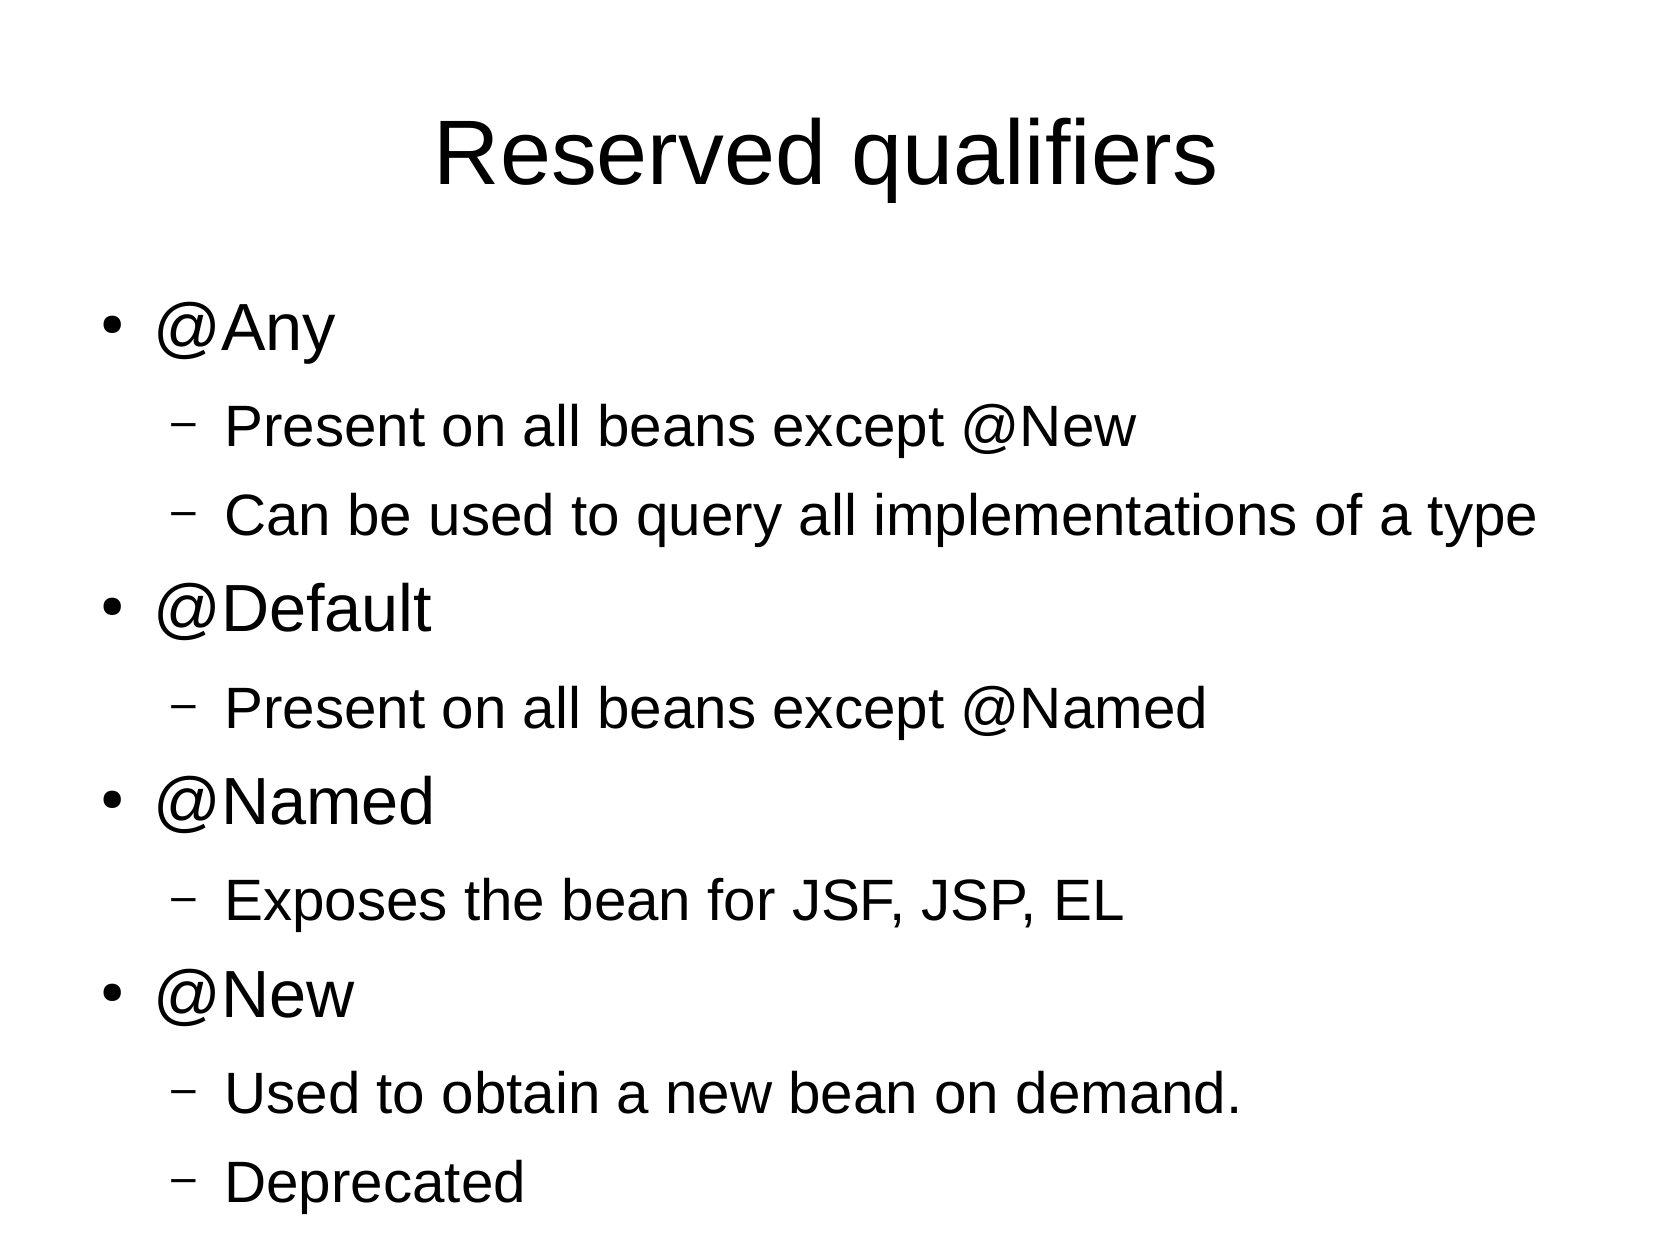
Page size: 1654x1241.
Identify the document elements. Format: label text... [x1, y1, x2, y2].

list @Any Present on all beans except @New Can be used to query all implementations of a type @Default Present on all beans except @Named @Named Exposes the bean for JSF, JSP, EL @New Used to obtain a new bean on demand. Deprecated [82, 290, 1571, 1214]
title Reserved qualifiers [82, 49, 1571, 257]
